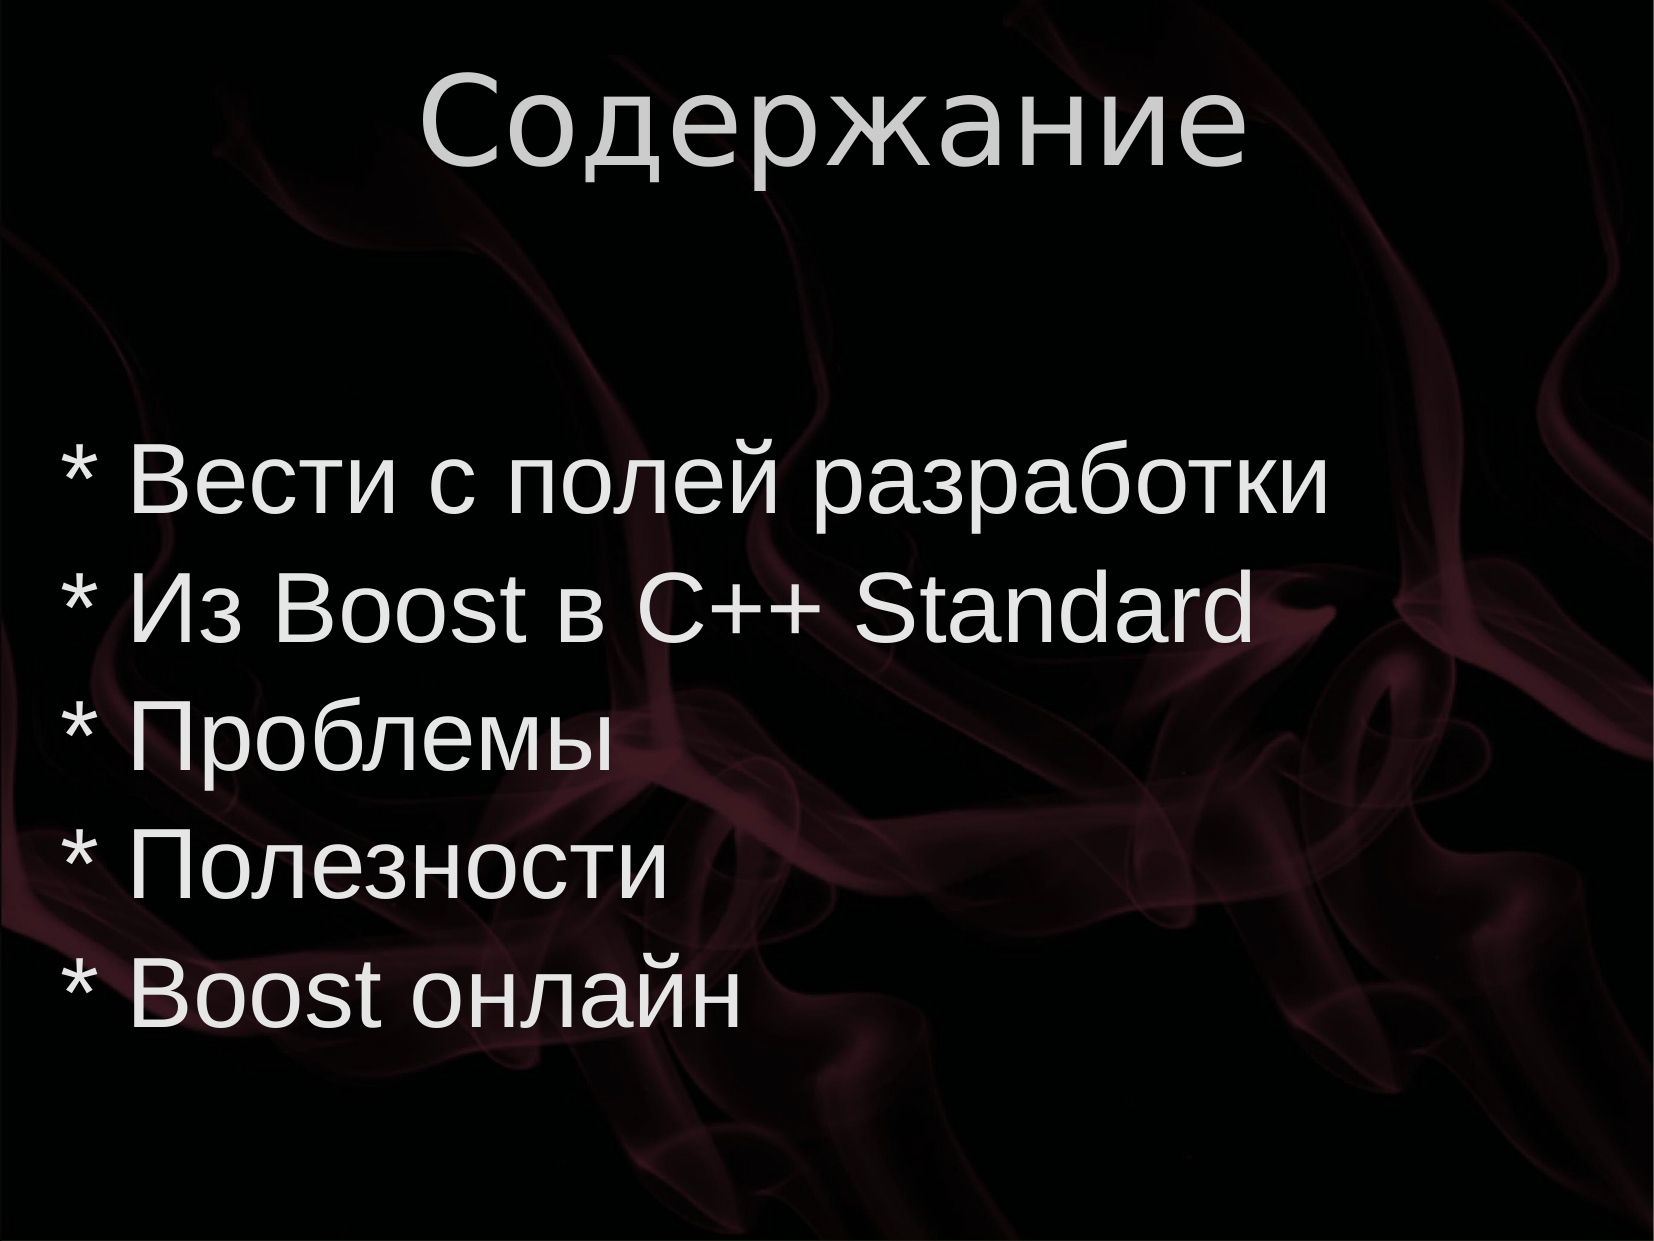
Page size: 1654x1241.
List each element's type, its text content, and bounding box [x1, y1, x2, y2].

picture [0, 0, 1654, 1241]
title Содержание [90, 45, 1579, 200]
subtitle * Вести с полей разработки * Из Boost в C++ Standard * Проблемы * Полезности * Boost онлайн [60, 255, 1606, 1201]
